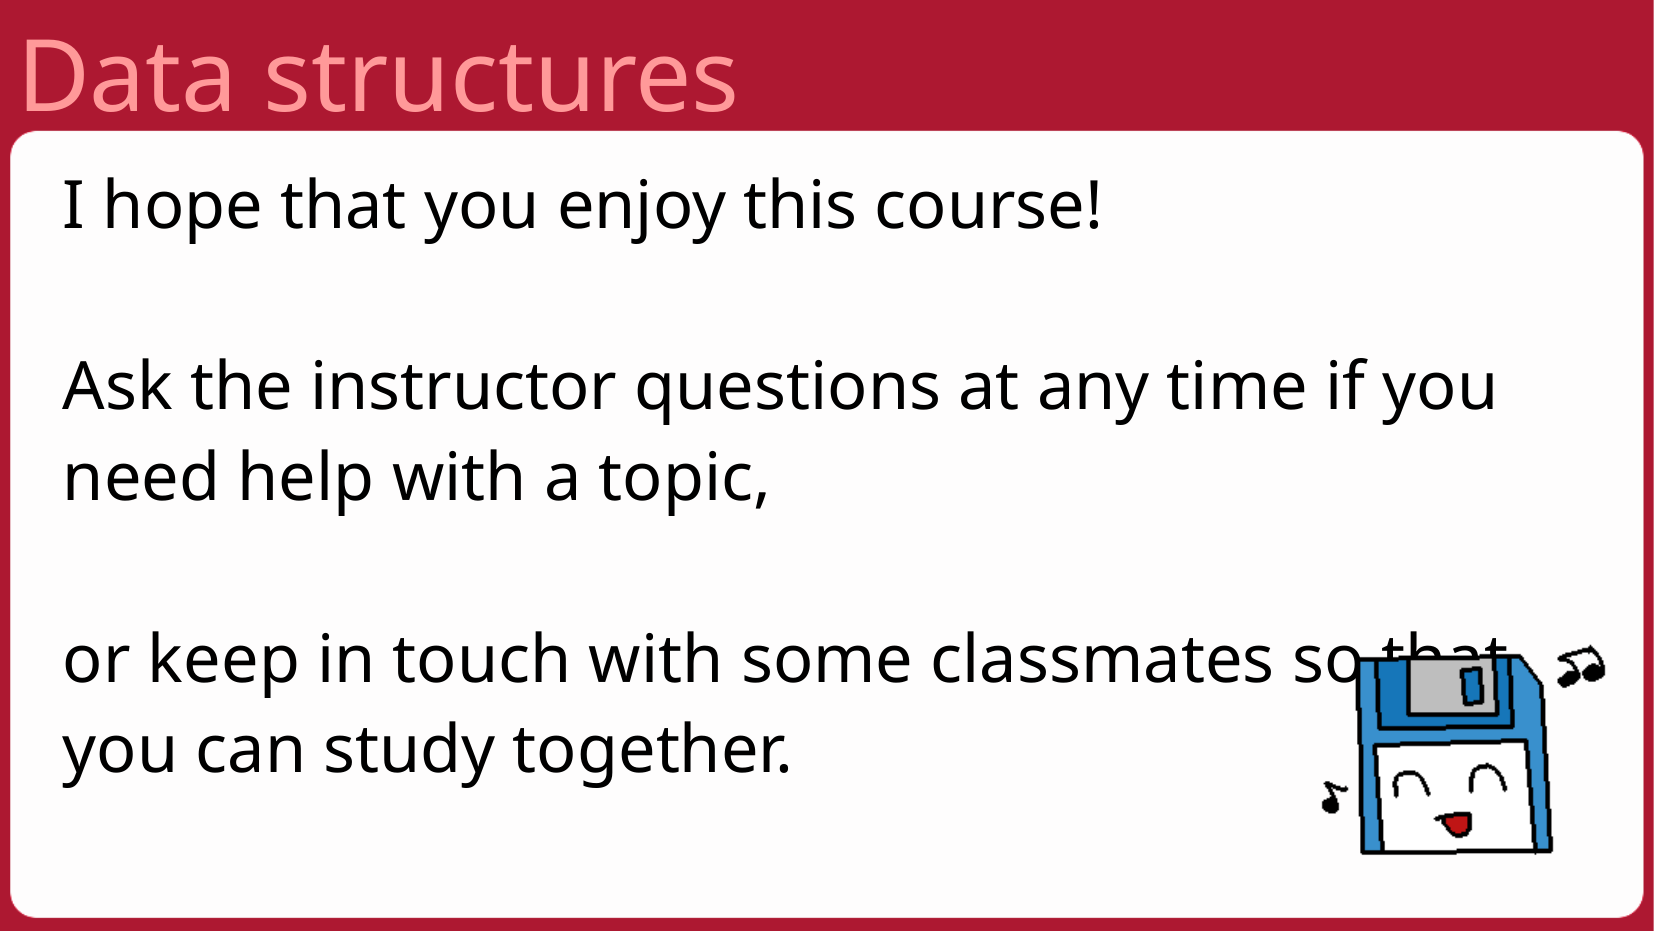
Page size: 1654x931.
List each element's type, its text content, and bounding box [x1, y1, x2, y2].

picture [0, 0, 1654, 931]
title Data structures [17, 8, 1573, 136]
text_box I hope that you enjoy this course! Ask the instructor questions at any time if you need help with a topic, or keep in touch with some classmates so that you can study together. [62, 157, 1577, 681]
